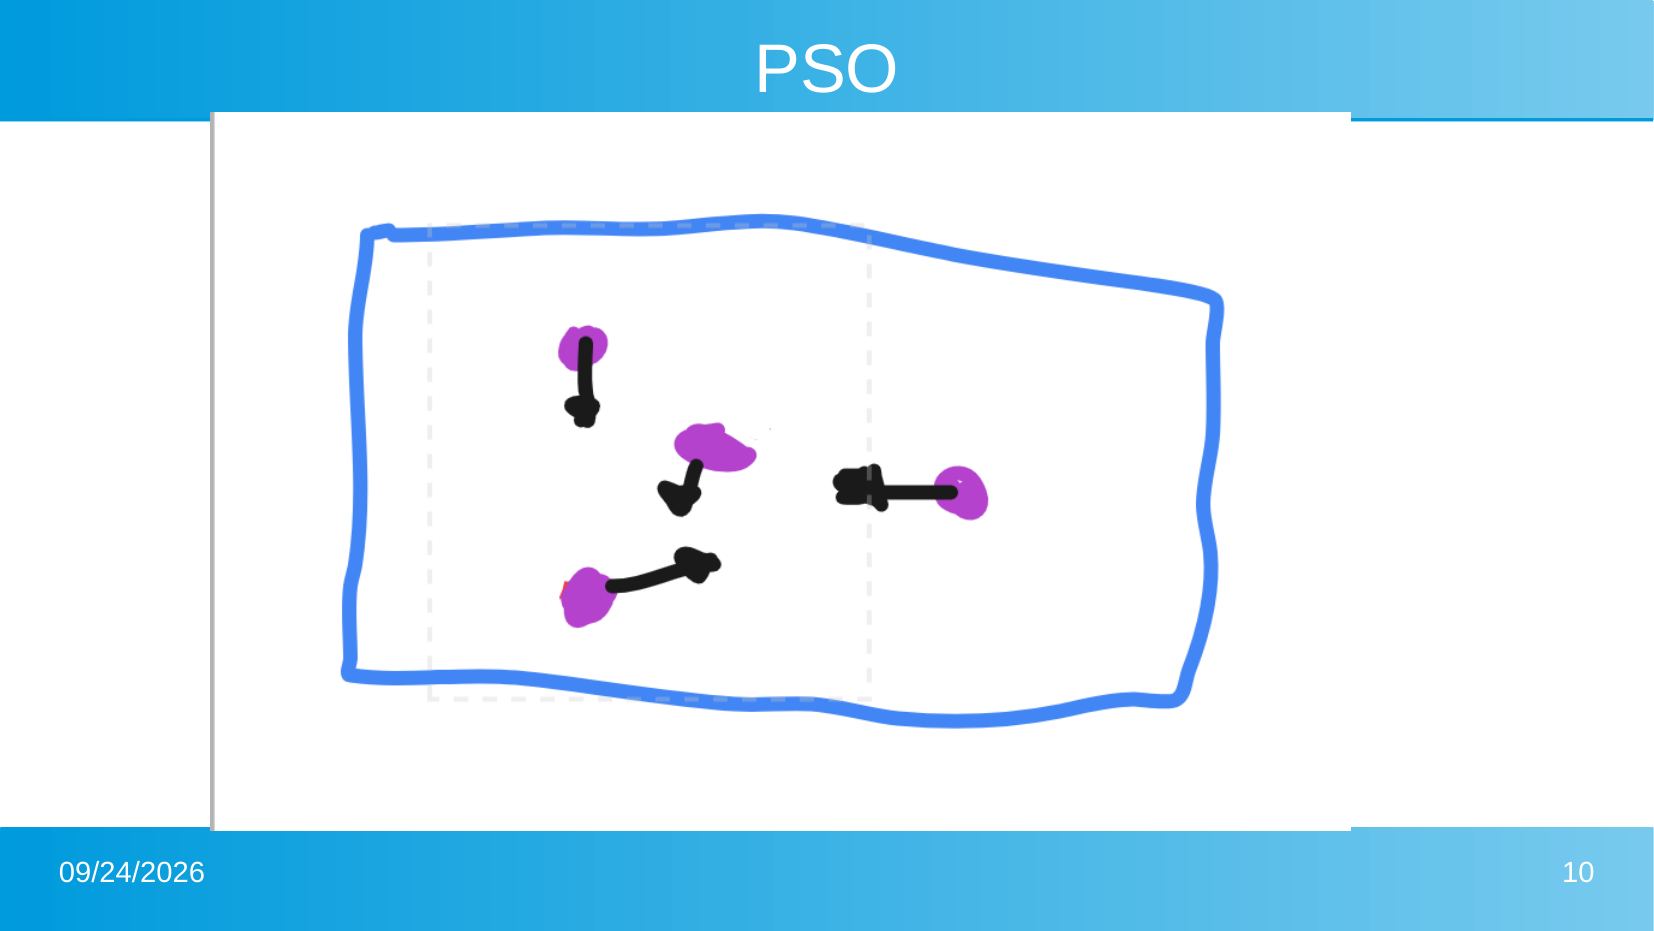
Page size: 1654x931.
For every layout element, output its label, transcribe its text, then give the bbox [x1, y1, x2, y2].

picture [210, 112, 1351, 831]
title PSO [59, 29, 1595, 108]
